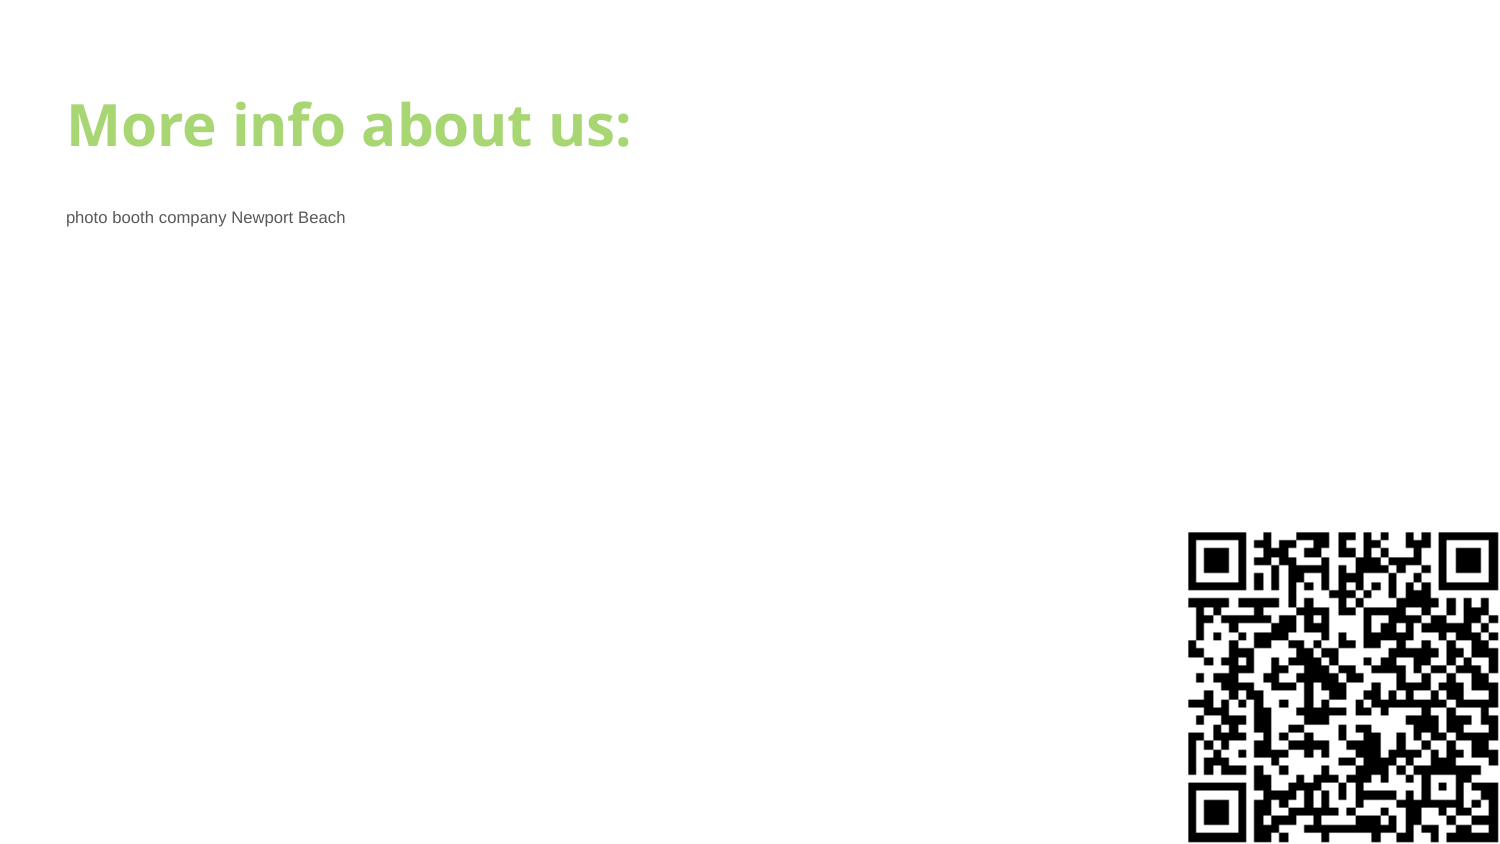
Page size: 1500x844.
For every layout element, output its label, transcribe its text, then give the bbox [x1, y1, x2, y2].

picture [1187, 531, 1500, 844]
title More info about us: [51, 72, 1449, 167]
list photo booth company Newport Beach [51, 189, 1449, 750]
